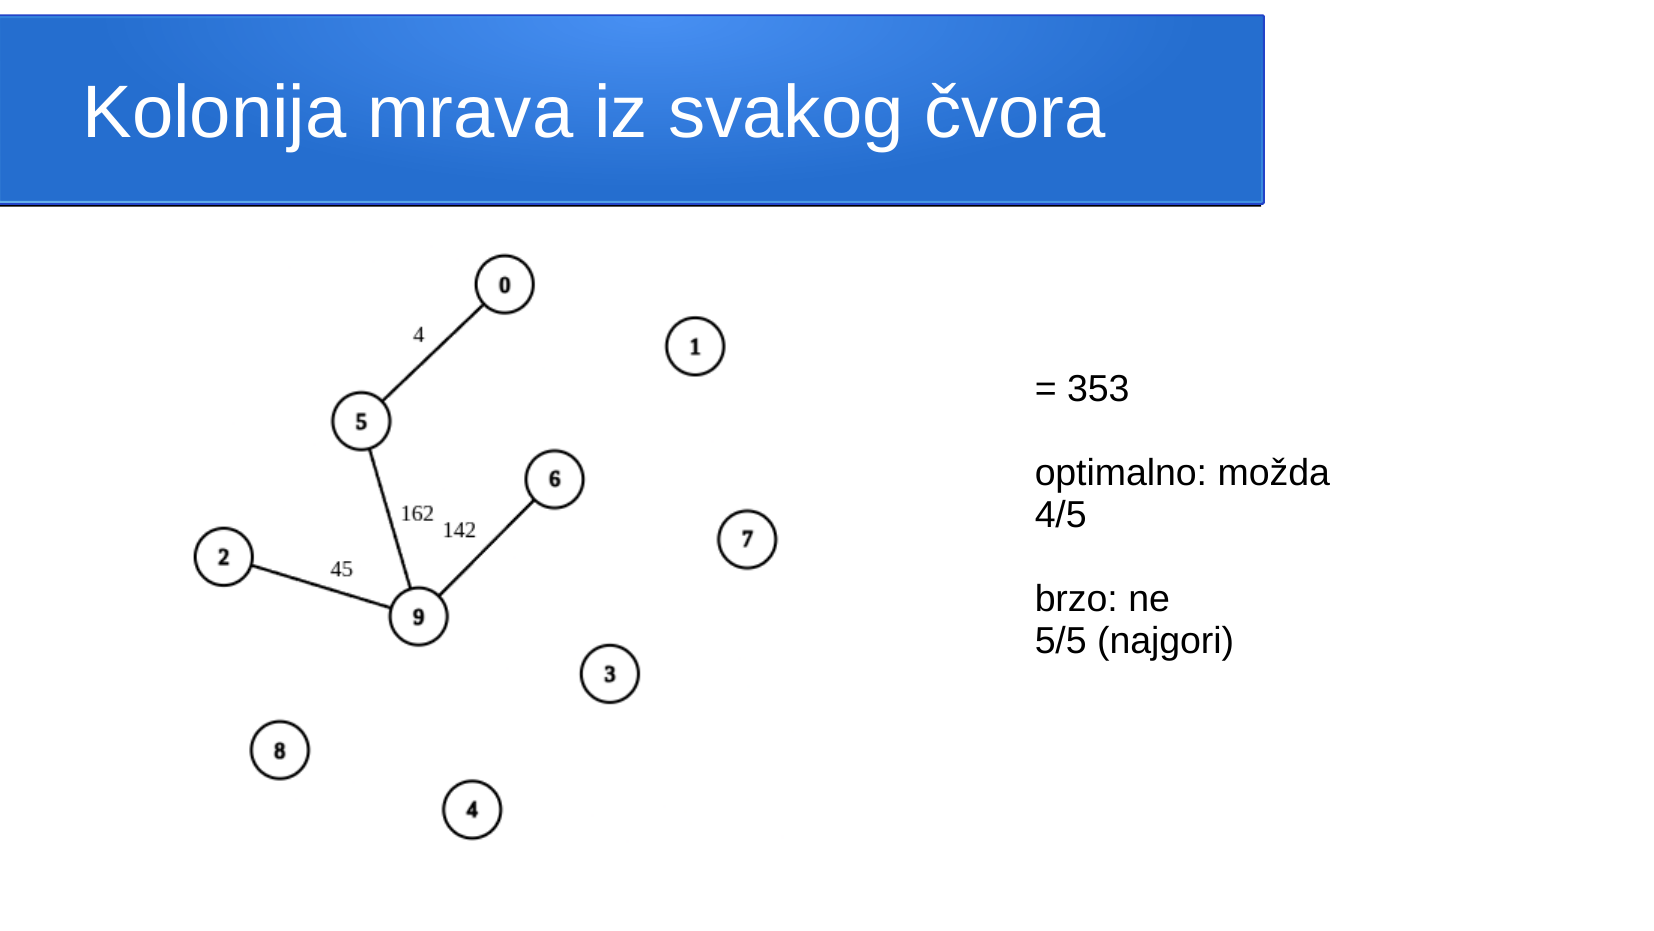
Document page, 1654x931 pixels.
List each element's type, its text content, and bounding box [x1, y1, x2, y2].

text_box = 353 optimalno: možda 4/5 brzo: ne 5/5 (najgori) [1020, 360, 1426, 711]
title Kolonija mrava iz svakog čvora [82, 35, 1235, 189]
picture [165, 225, 811, 871]
